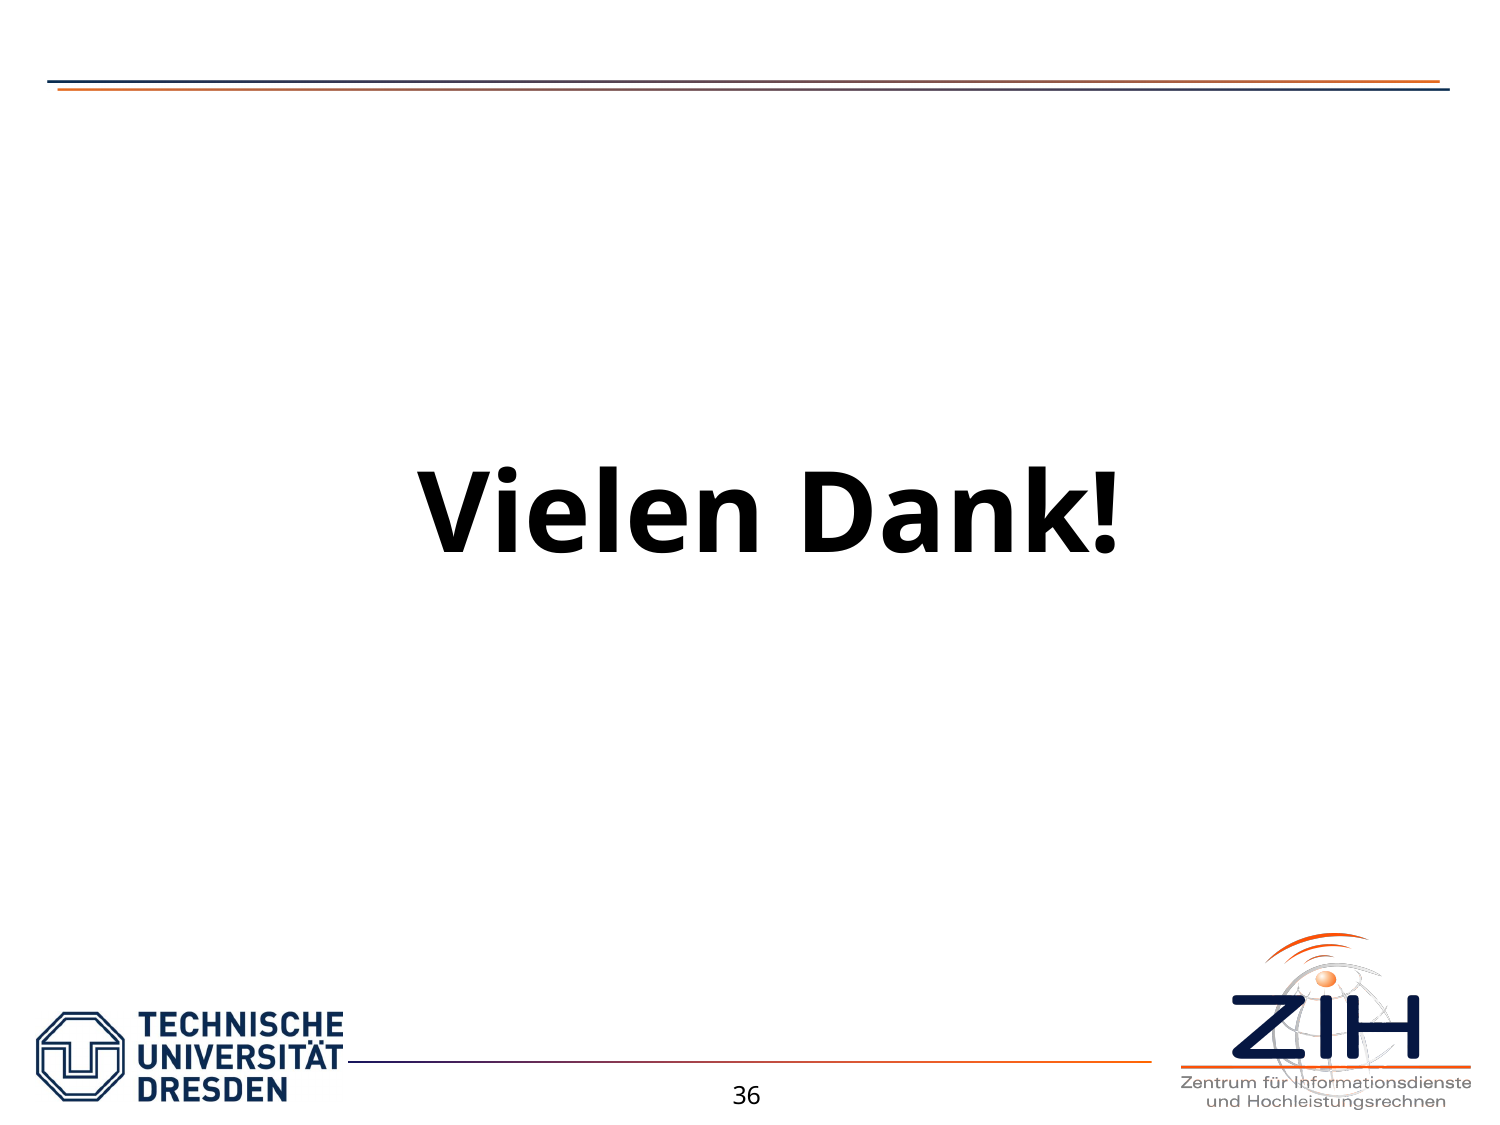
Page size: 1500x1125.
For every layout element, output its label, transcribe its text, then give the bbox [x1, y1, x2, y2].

picture [1181, 933, 1471, 1110]
subtitle Vielen Dank! [29, 118, 1471, 901]
picture [35, 1011, 343, 1102]
picture [47, 80, 1450, 91]
